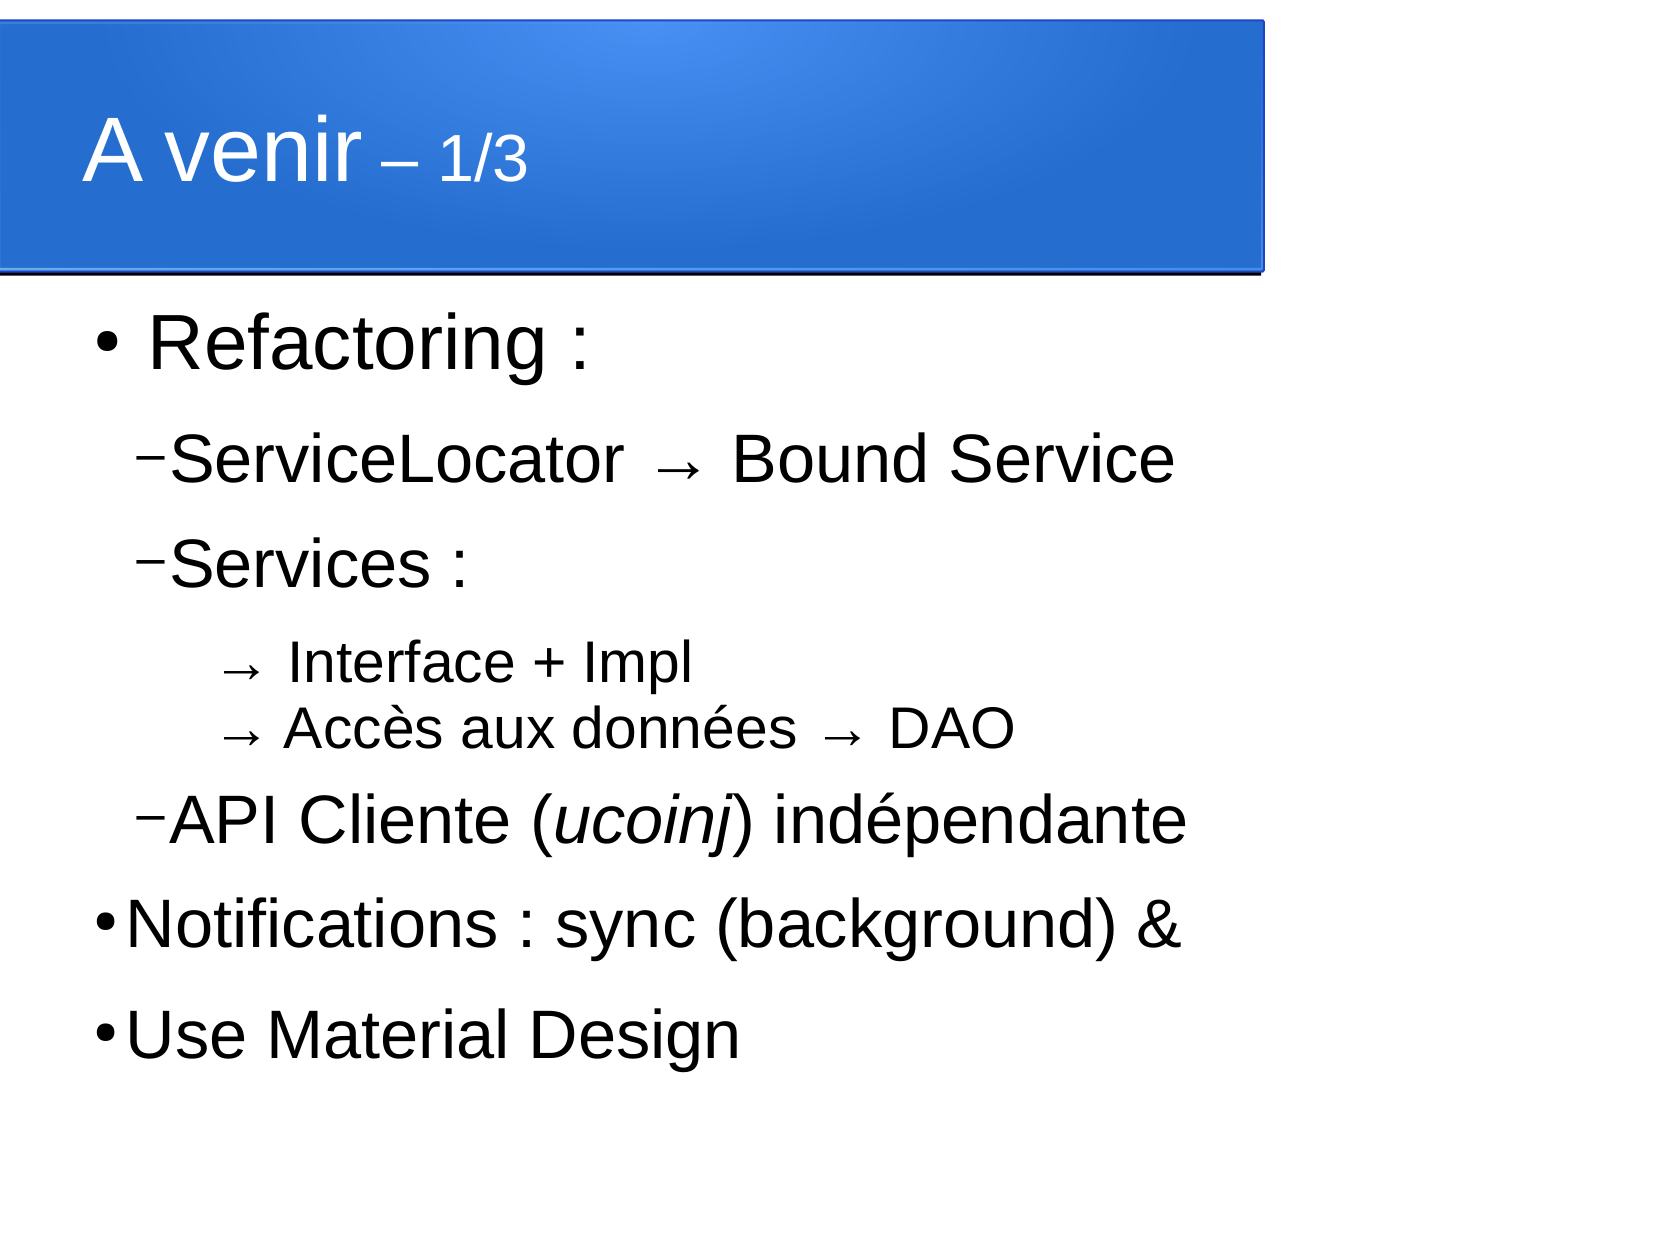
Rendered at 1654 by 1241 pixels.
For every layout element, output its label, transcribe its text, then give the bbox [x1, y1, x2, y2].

list Refactoring : ServiceLocator → Bound Service Services : → Interface + Impl → Accès aux données → DAO API Cliente (ucoinj) indépendante Notifications : sync (background) & Use Material Design [82, 299, 1571, 1087]
title A venir – 1/3 [82, 47, 1235, 252]
